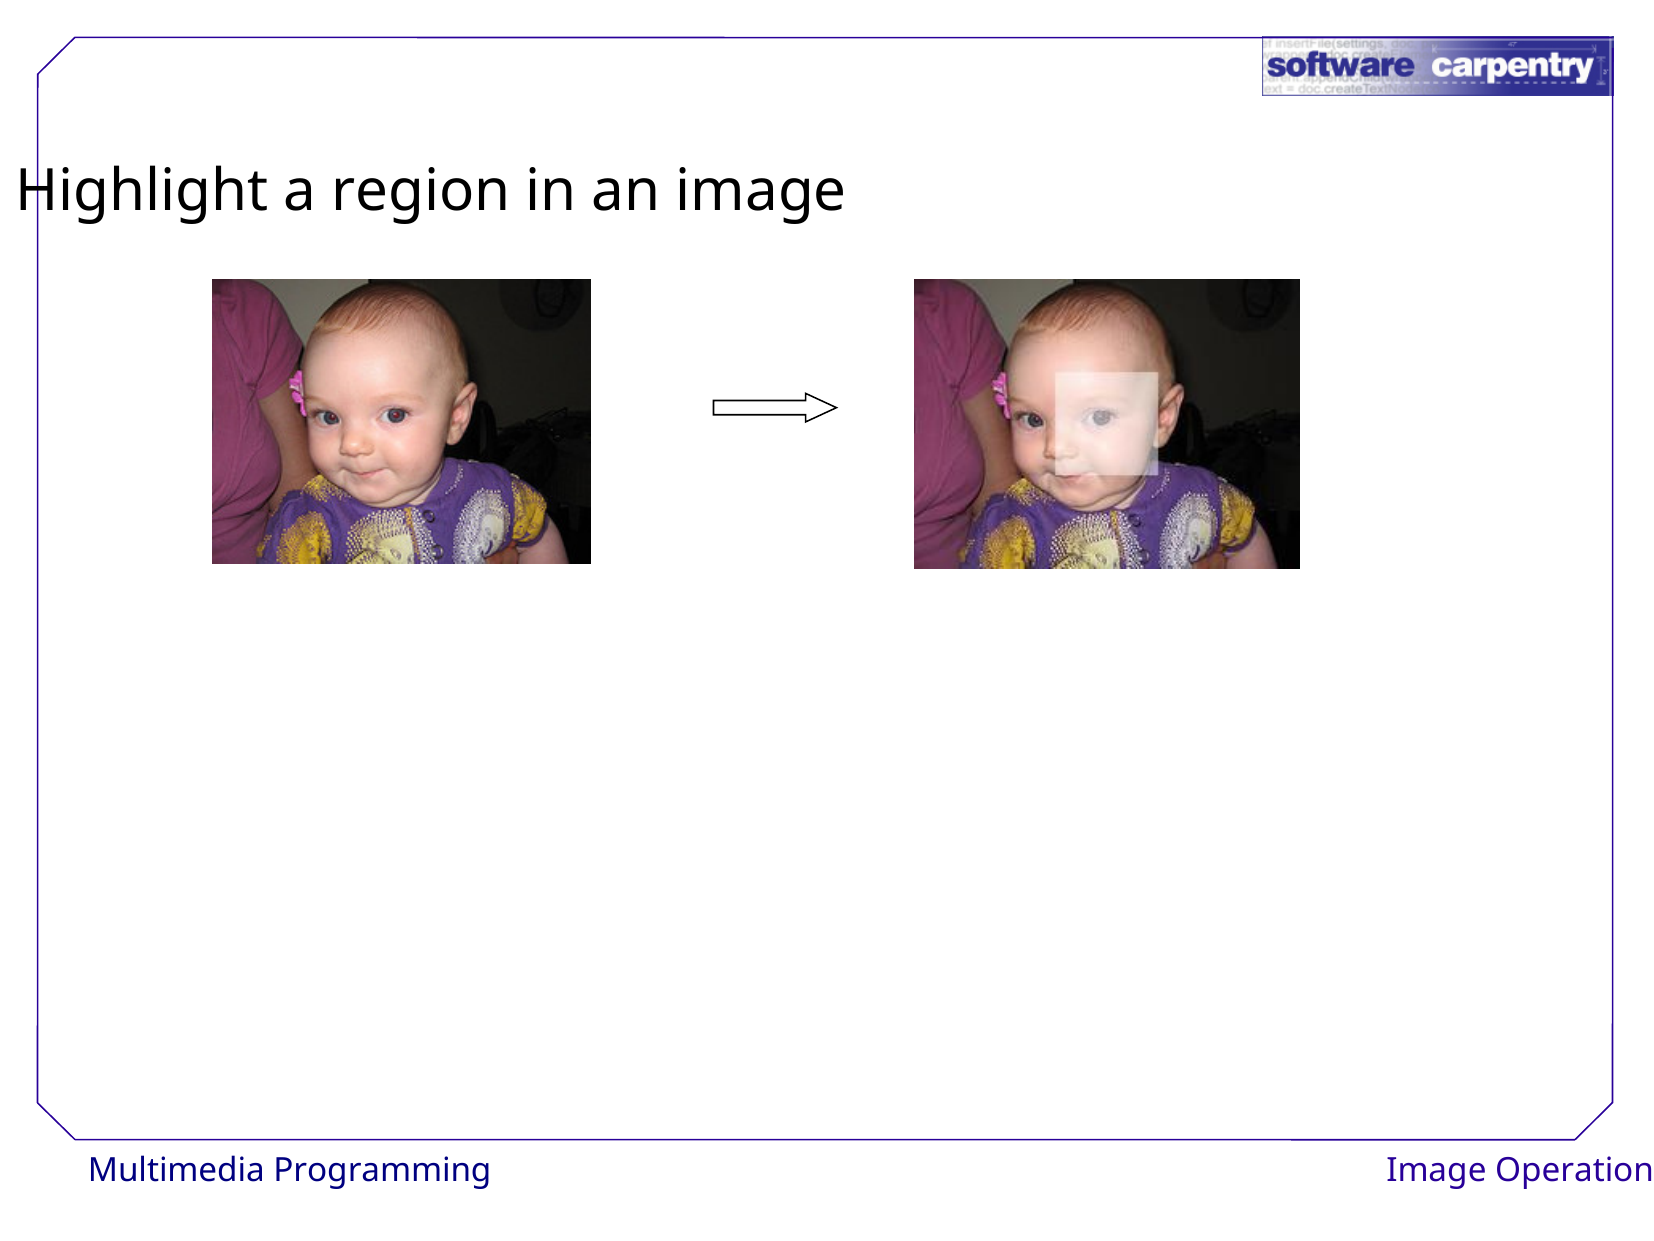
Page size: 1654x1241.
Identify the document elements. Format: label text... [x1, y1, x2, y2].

picture [914, 279, 1300, 569]
picture [1262, 36, 1614, 96]
picture [212, 279, 591, 564]
text_box Highlight a region in an image [1, 109, 1012, 231]
